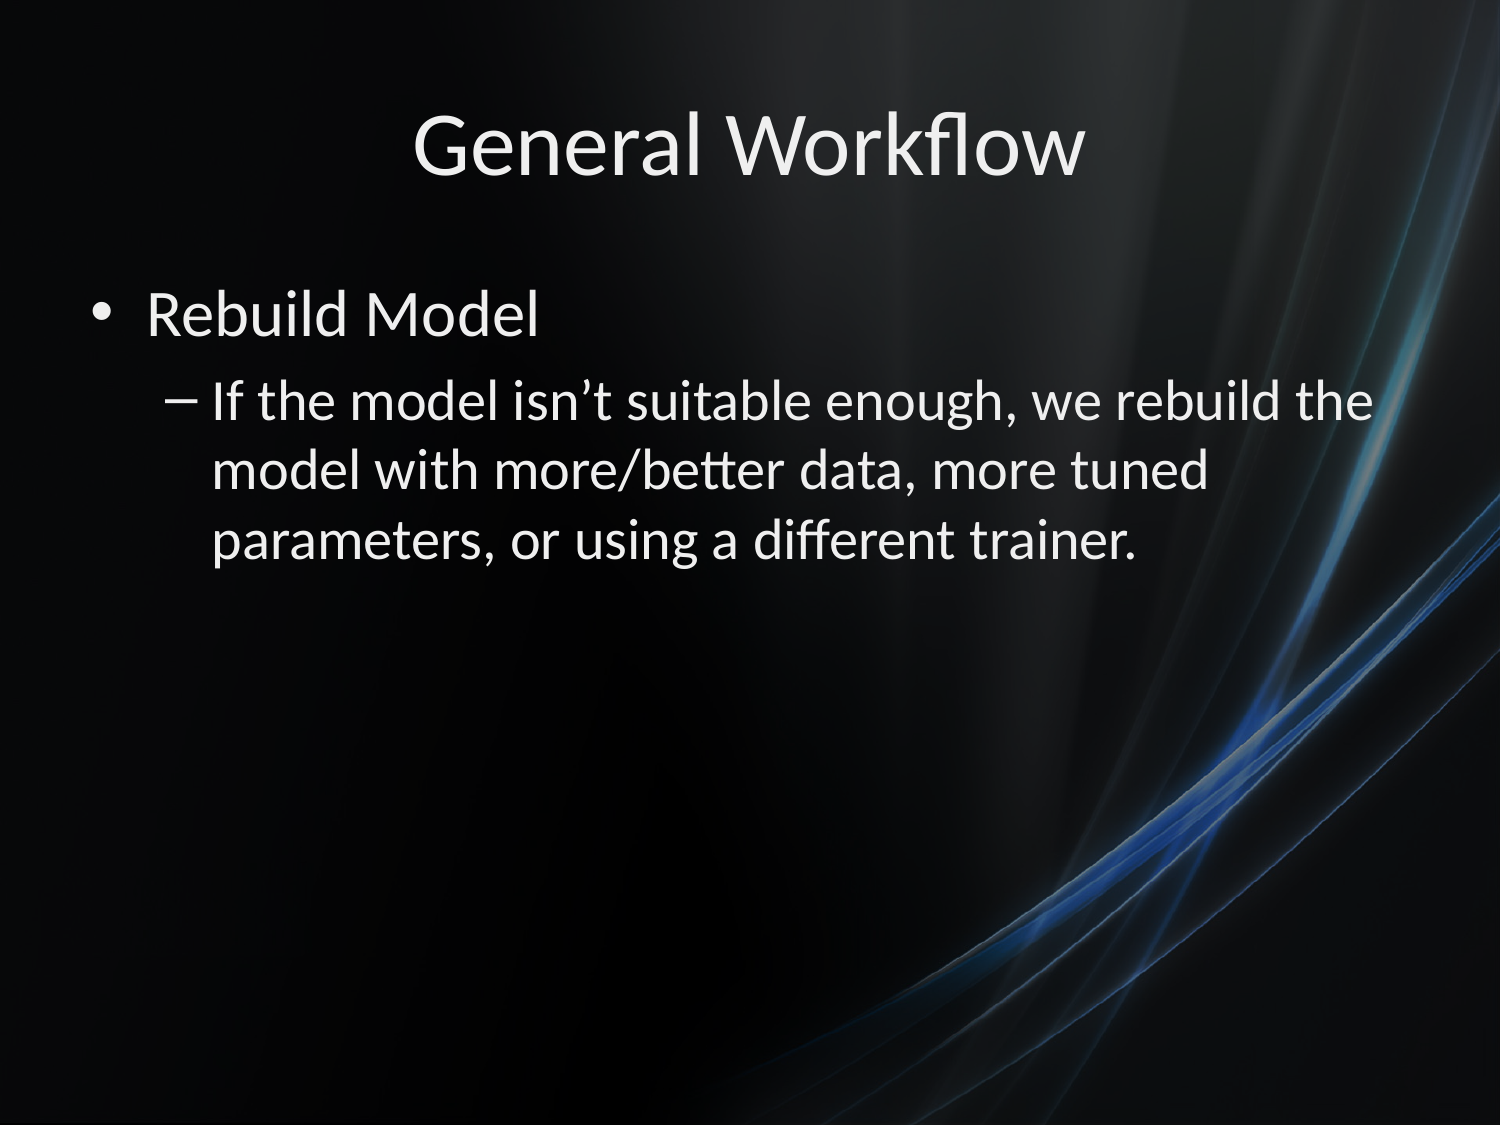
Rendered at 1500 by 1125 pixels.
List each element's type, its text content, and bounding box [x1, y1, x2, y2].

title General Workflow [75, 45, 1425, 233]
picture [0, 0, 1500, 1125]
list Rebuild Model If the model isn’t suitable enough, we rebuild the model with more/better data, more tuned parameters, or using a different trainer. [75, 262, 1425, 1005]
